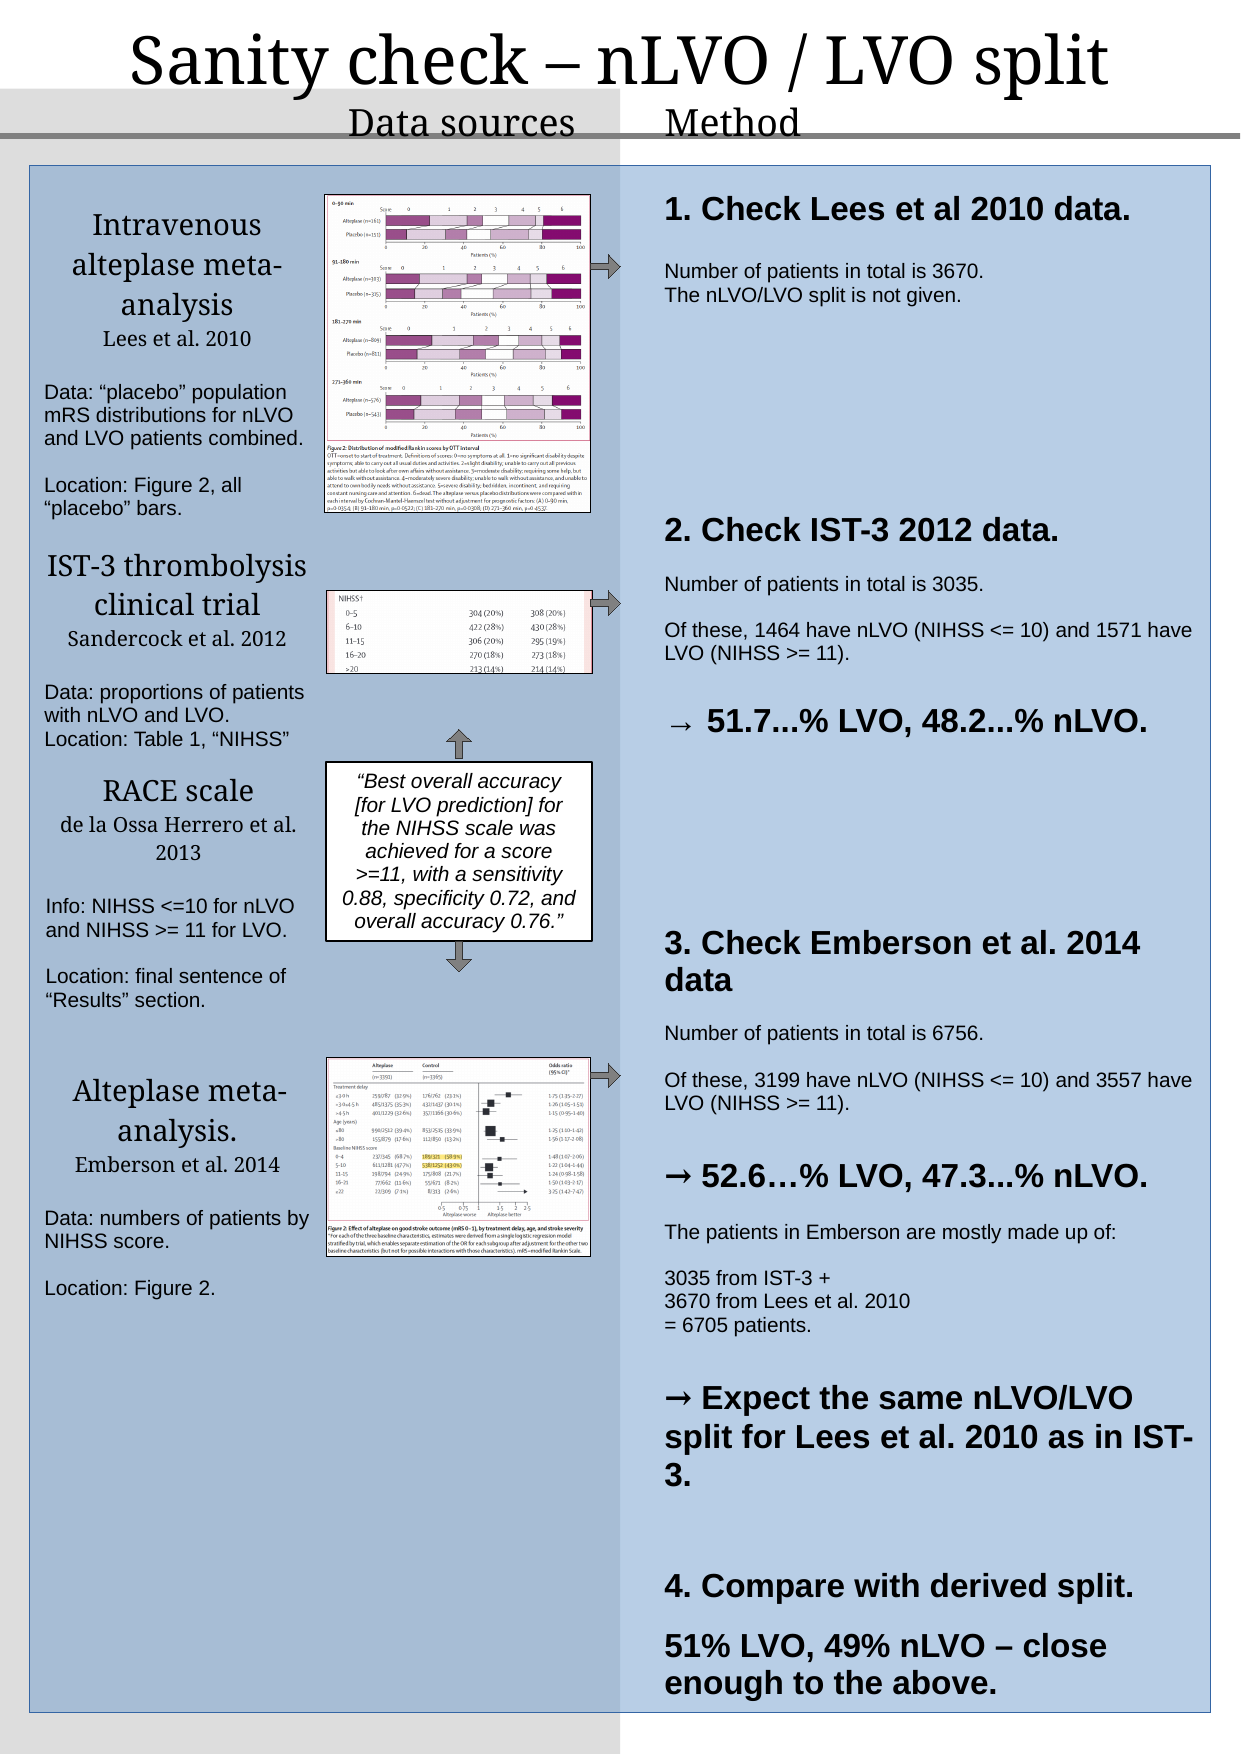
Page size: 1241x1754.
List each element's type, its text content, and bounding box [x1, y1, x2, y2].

picture [326, 590, 593, 674]
text_box Method [649, 89, 1211, 146]
text_box Sanity check – nLVO / LVO split [0, 5, 1241, 88]
text_box [102, 482, 108, 491]
text_box IST-3 thrombolysis clinical trial Sandercock et al. 2012 Data: proportions of patients with nLVO and LVO. Location: Table 1, “NIHSS” [29, 537, 325, 723]
text_box RACE scale de la Ossa Herrero et al. 2013 Info: NIHSS <=10 for nLVO and NIHSS >= 11 for LVO. Location: final sentence of “Results” section. [30, 763, 327, 987]
text_box 1. Check Lees et al 2010 data. Number of patients in total is 3670. The nLVO/LVO split is not given. 2. Check IST-3 2012 data. Number of patients in total is 3035. Of these, 1464 have nLVO (NIHSS <= 10) and 1571 have LVO (NIHSS >= 11). → 51.7...% LVO, 48.2...% nLVO. 3. Check Emberson et al. 2014 data Number of patients in total is 6756. Of these, 3199 have nLVO (NIHSS <= 10) and 3557 have LVO (NIHSS >= 11). → 52.6…% LVO, 47.3...% nLVO. The patients in Emberson are mostly made up of: 3035 from IST-3 + 3670 from Lees et al. 2010 = 6705 patients. → Expect the same nLVO/LVO split for Lees et al. 2010 as in IST-3. 4. Compare with derived split. 51% LVO, 49% nLVO – close enough to the above. [649, 183, 1211, 1753]
text_box “Best overall accuracy [for LVO prediction] for the NIHSS scale was achieved for a score >=11, with a sensitivity 0.88, specificity 0.72, and overall accuracy 0.76.” [326, 761, 592, 942]
text_box Intravenous alteplase meta-analysis Lees et al. 2010 Data: “placebo” population mRS distributions for nLVO and LVO patients combined. Location: Figure 2, all “placebo” bars. [29, 197, 325, 482]
text_box Data sources [29, 89, 591, 146]
text_box [58, 482, 64, 491]
picture [324, 194, 591, 513]
text_box [29, 165, 1211, 1713]
picture [326, 1057, 591, 1257]
text_box Alteplase meta-analysis. Emberson et al. 2014 Data: numbers of patients by NIHSS score. Location: Figure 2. [29, 1062, 325, 1272]
